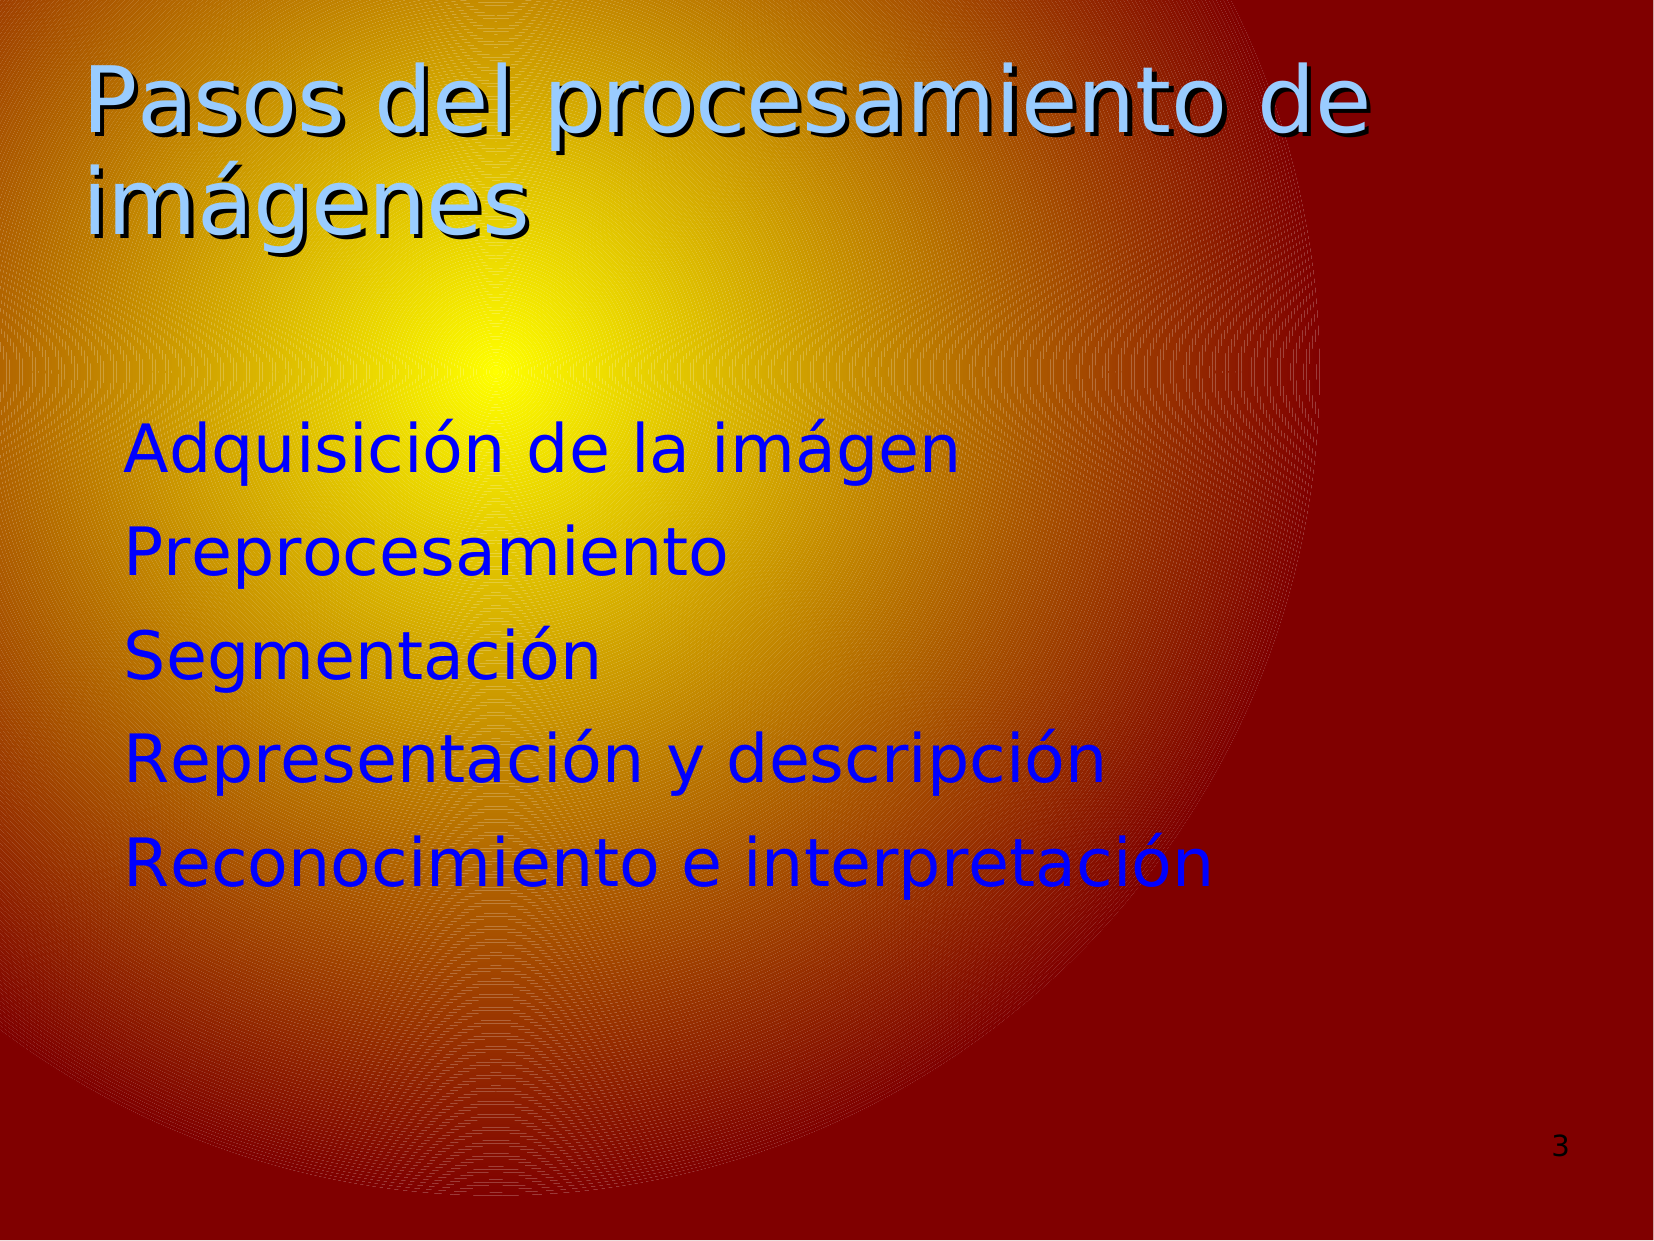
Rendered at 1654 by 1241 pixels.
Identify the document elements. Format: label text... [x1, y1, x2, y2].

title Pasos del procesamiento de imágenes [82, 0, 1571, 311]
list Adquisición de la imágen Preprocesamiento Segmentación Representación y descripción Reconocimiento e interpretación [106, 413, 1595, 1168]
